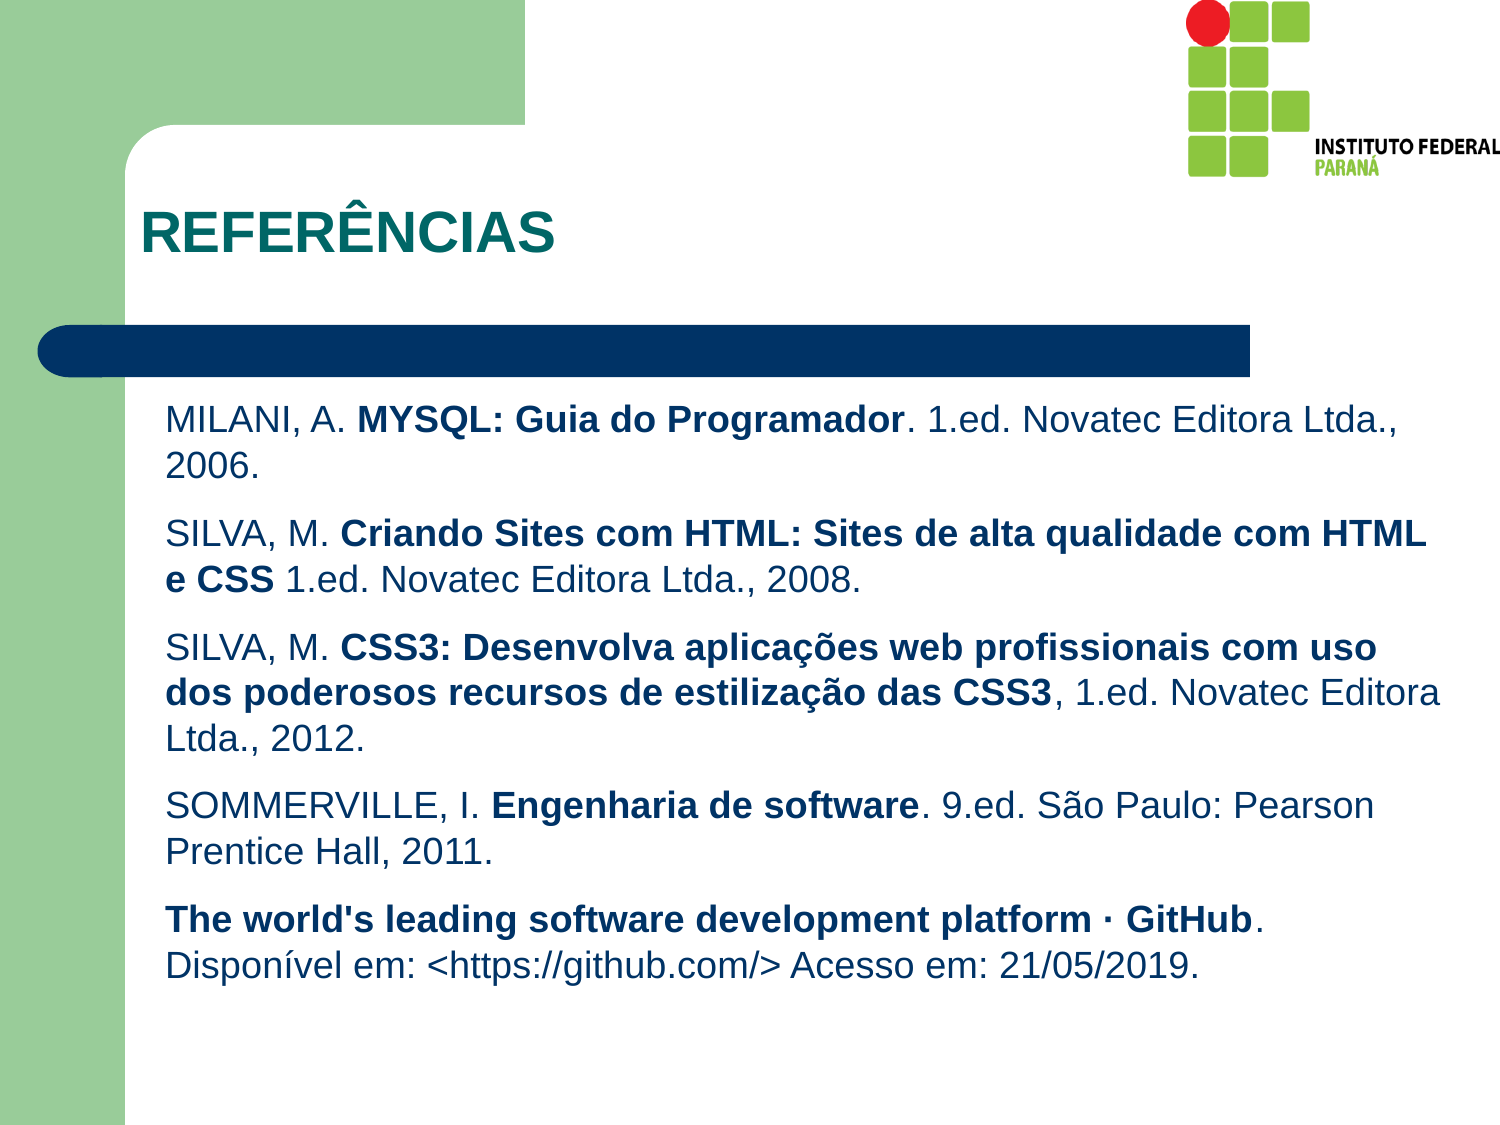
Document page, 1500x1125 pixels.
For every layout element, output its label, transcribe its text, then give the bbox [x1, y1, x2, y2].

title REFERÊNCIAS [125, 125, 1500, 273]
picture [1186, 0, 1500, 125]
list MILANI, A. MYSQL: Guia do Programador. 1.ed. Novatec Editora Ltda., 2006. SILVA, M. Criando Sites com HTML: Sites de alta qualidade com HTML e CSS 1.ed. Novatec Editora Ltda., 2008. SILVA, M. CSS3: Desenvolva aplicações web profissionais com uso dos poderosos recursos de estilização das CSS3, 1.ed. Novatec Editora Ltda., 2012. SOMMERVILLE, I. Engenharia de software. 9.ed. São Paulo: Pearson Prentice Hall, 2011. The world's leading software development platform · GitHub. Disponível em: <https://github.com/> Acesso em: 21/05/2019. [150, 387, 1463, 1001]
